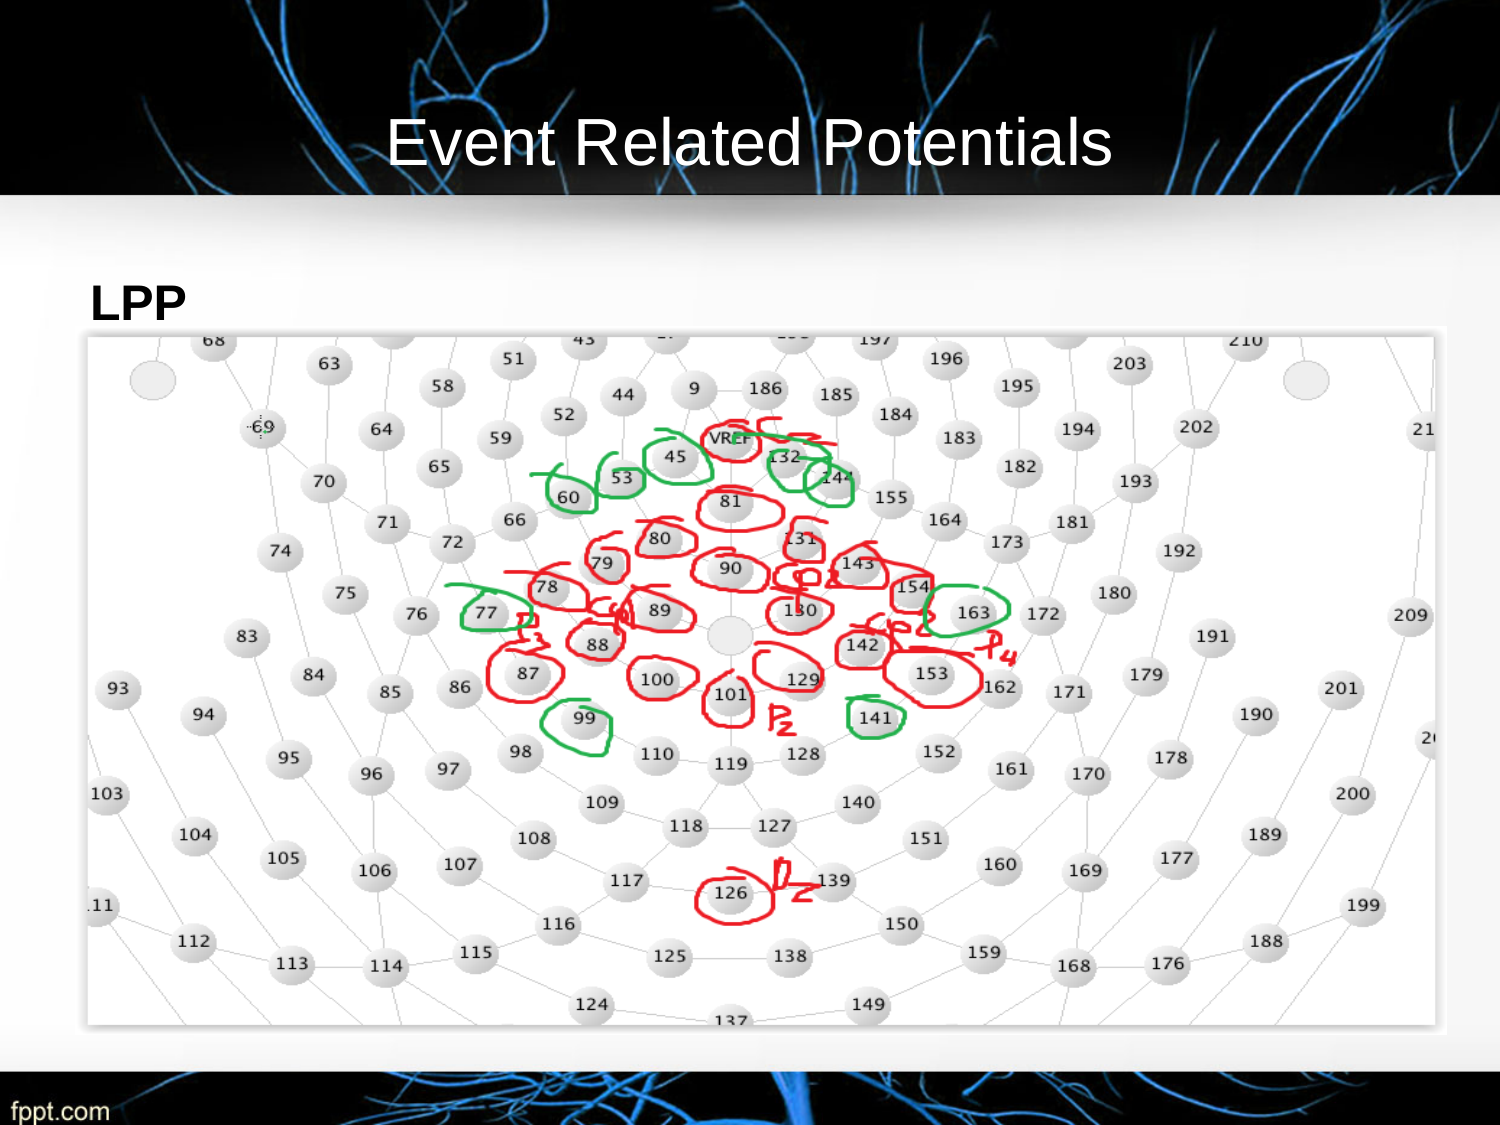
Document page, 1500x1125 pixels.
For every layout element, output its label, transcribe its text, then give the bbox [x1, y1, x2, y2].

title Event Related Potentials [75, 45, 1425, 233]
picture [0, 0, 1500, 1125]
list LPP [75, 262, 1425, 326]
